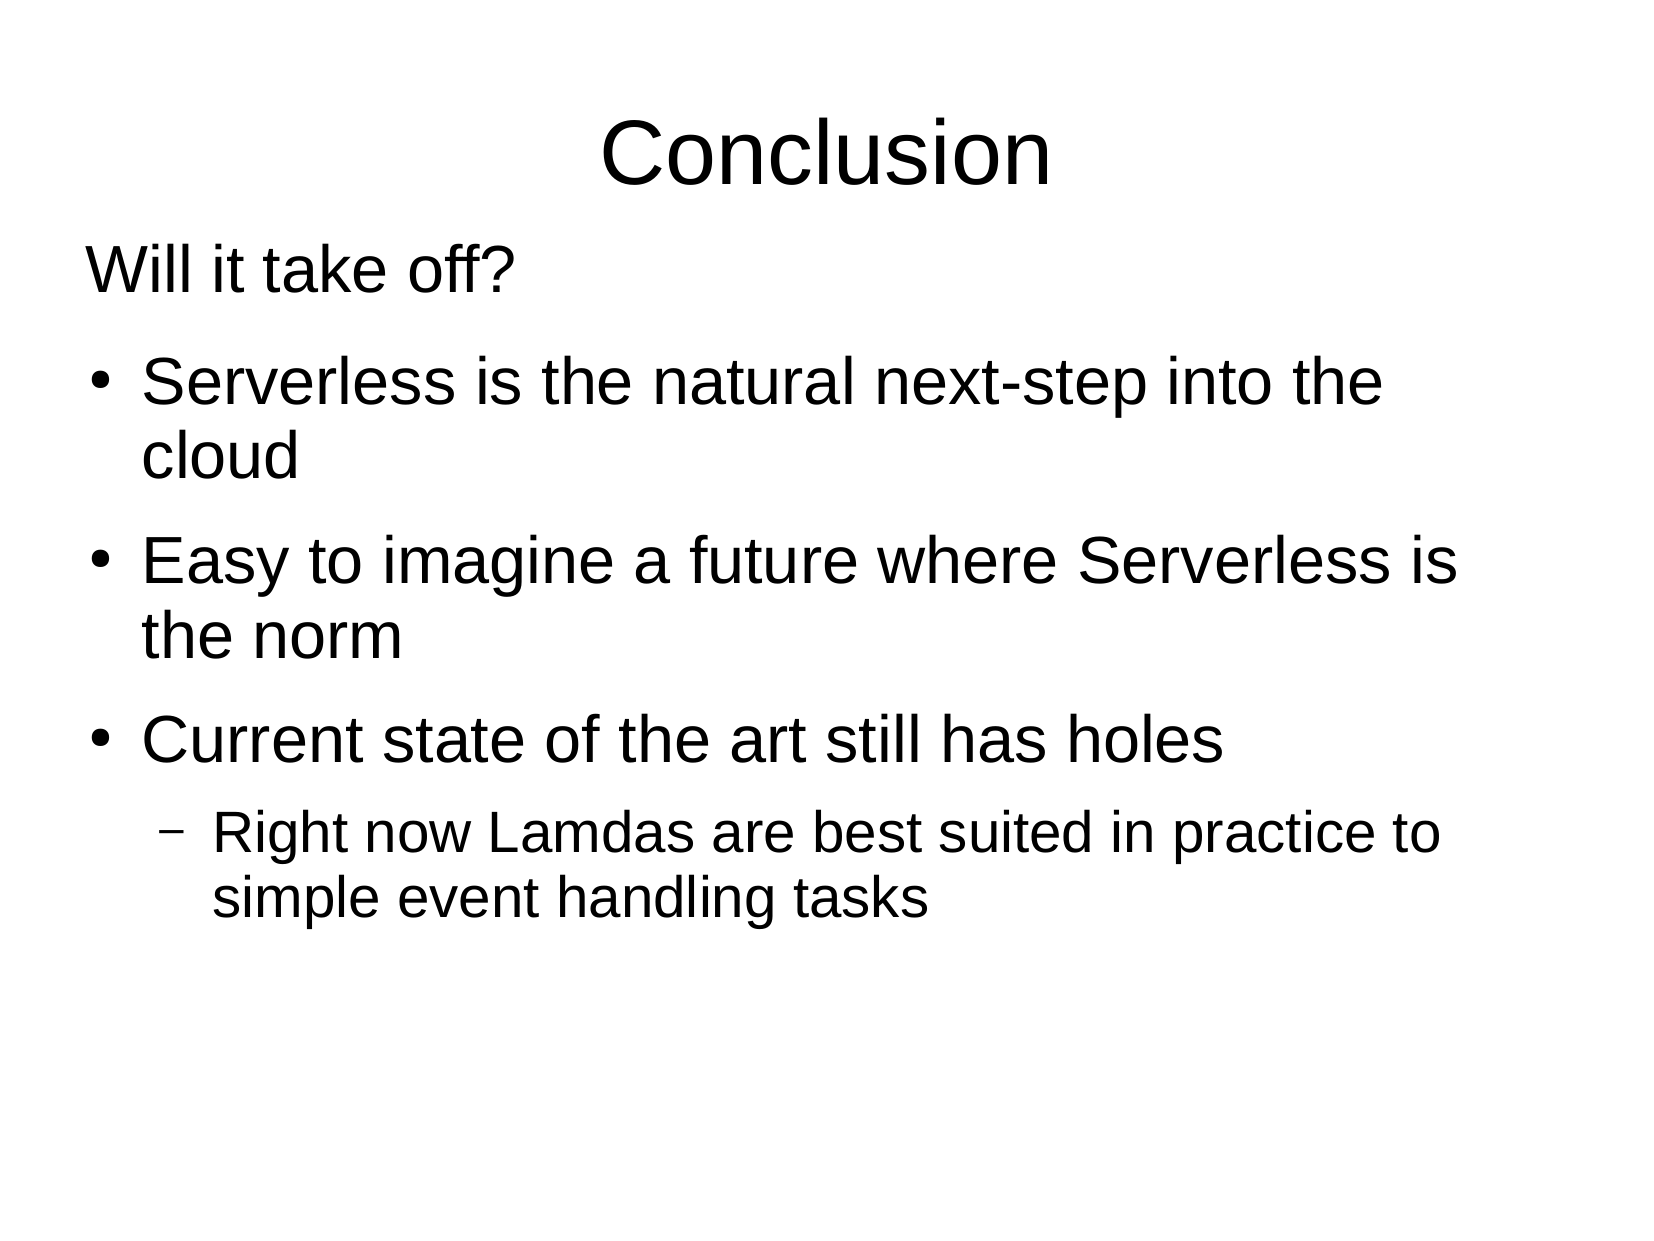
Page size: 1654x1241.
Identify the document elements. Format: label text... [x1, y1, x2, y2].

list Serverless is the natural next-step into the cloud Easy to imagine a future where Serverless is the norm Current state of the art still has holes Right now Lamdas are best suited in practice to simple event handling tasks [70, 343, 1559, 1063]
text_box Will it take off? [70, 224, 1583, 314]
title Conclusion [82, 49, 1571, 224]
